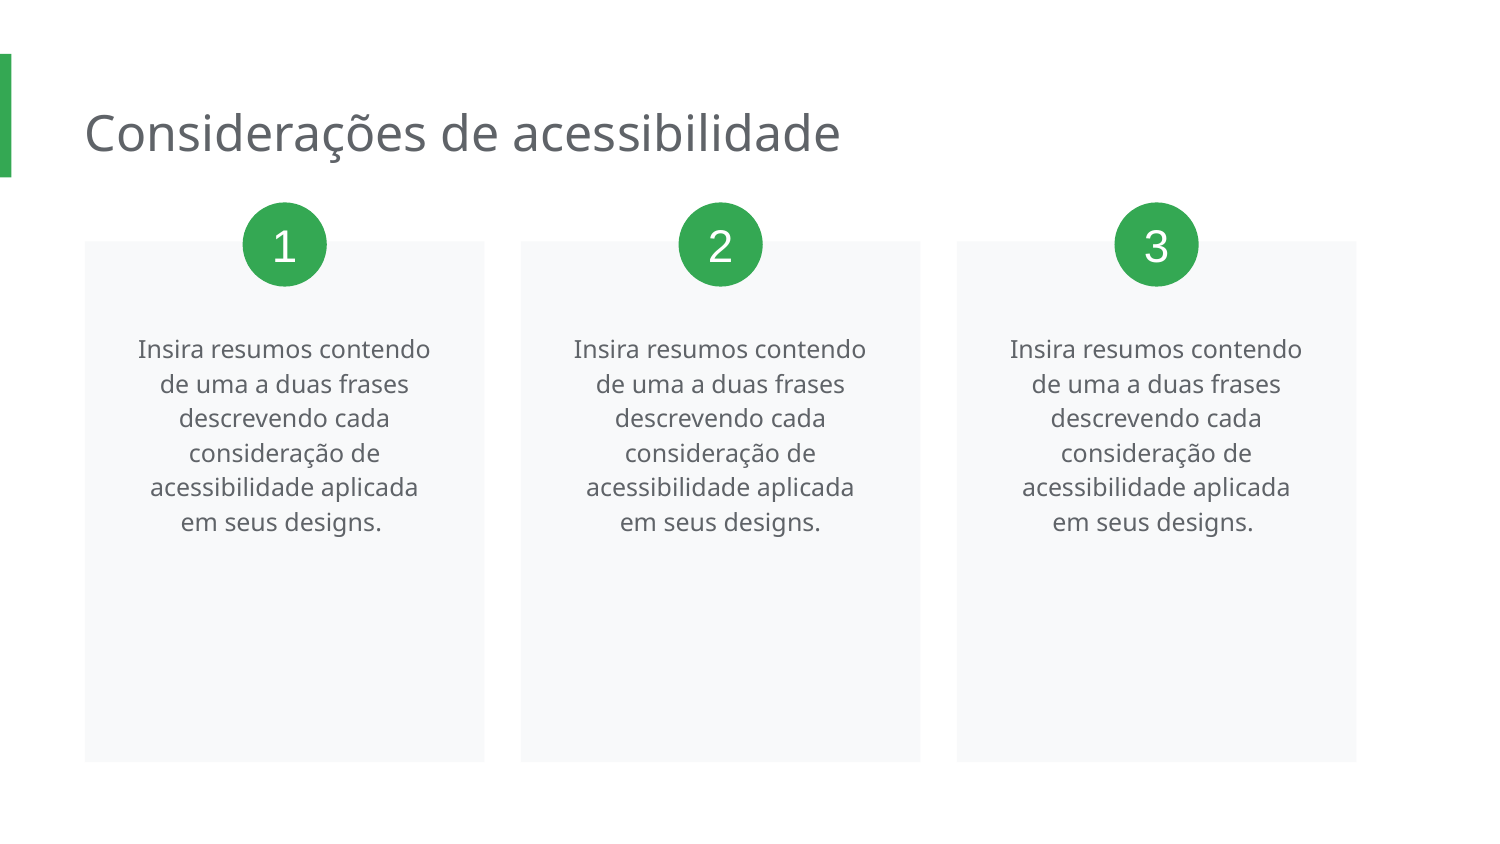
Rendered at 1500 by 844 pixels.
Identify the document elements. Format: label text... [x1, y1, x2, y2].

text_box [84, 241, 485, 763]
text_box Considerações de acessibilidade [84, 85, 1234, 177]
text_box 1 [242, 202, 327, 287]
text_box [956, 241, 1357, 763]
text_box Insira resumos contendo de uma a duas frases descrevendo cada consideração de acessibilidade aplicada em seus designs. [116, 314, 453, 552]
text_box 2 [678, 202, 763, 287]
text_box 3 [1114, 202, 1199, 287]
text_box [520, 241, 921, 763]
text_box Insira resumos contendo de uma a duas frases descrevendo cada consideração de acessibilidade aplicada em seus designs. [988, 314, 1325, 552]
text_box Insira resumos contendo de uma a duas frases descrevendo cada consideração de acessibilidade aplicada em seus designs. [552, 314, 889, 552]
